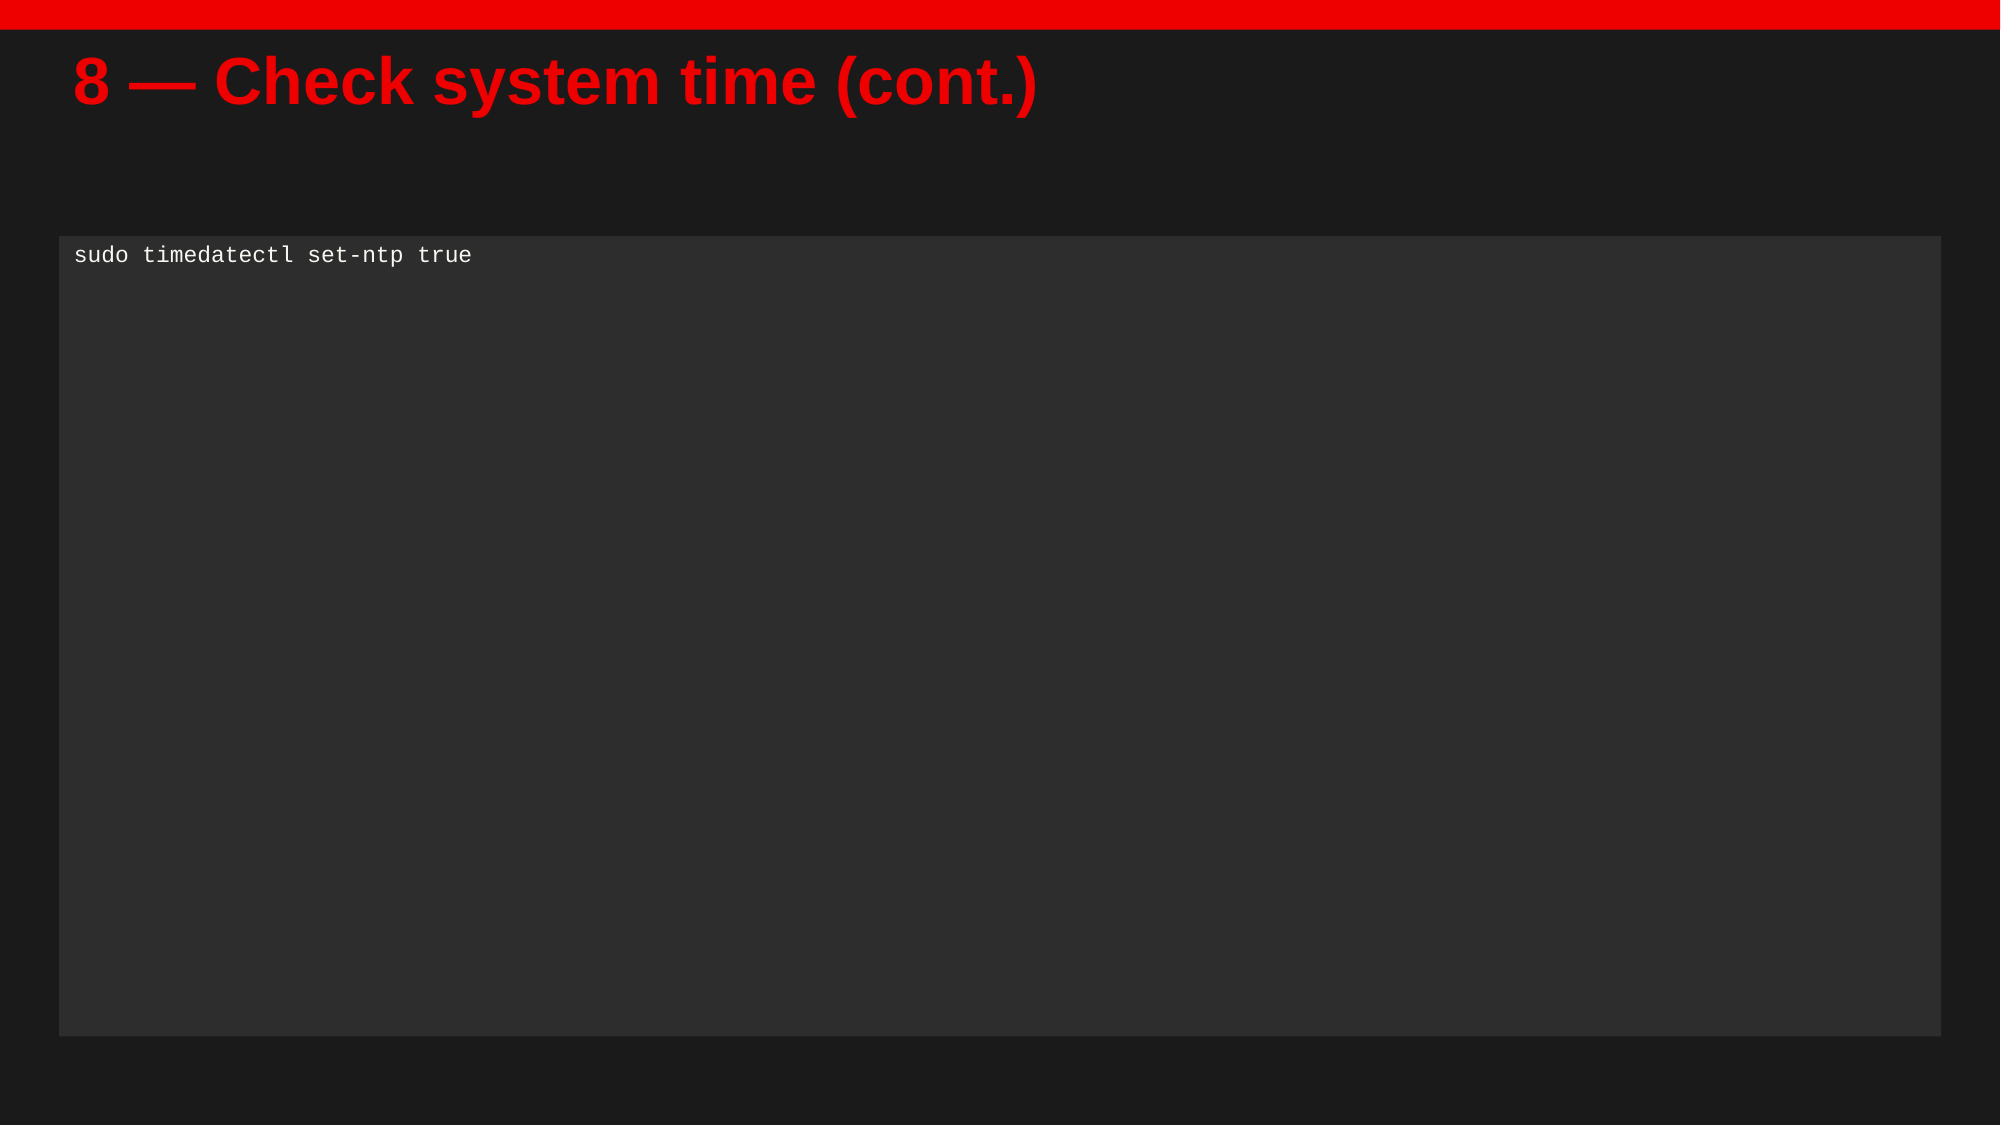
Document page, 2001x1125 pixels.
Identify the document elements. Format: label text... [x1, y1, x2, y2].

text_box sudo timedatectl set-ntp true [59, 236, 1942, 1037]
text_box [0, 0, 2001, 30]
text_box 8 — Check system time (cont.) [59, 36, 1942, 208]
